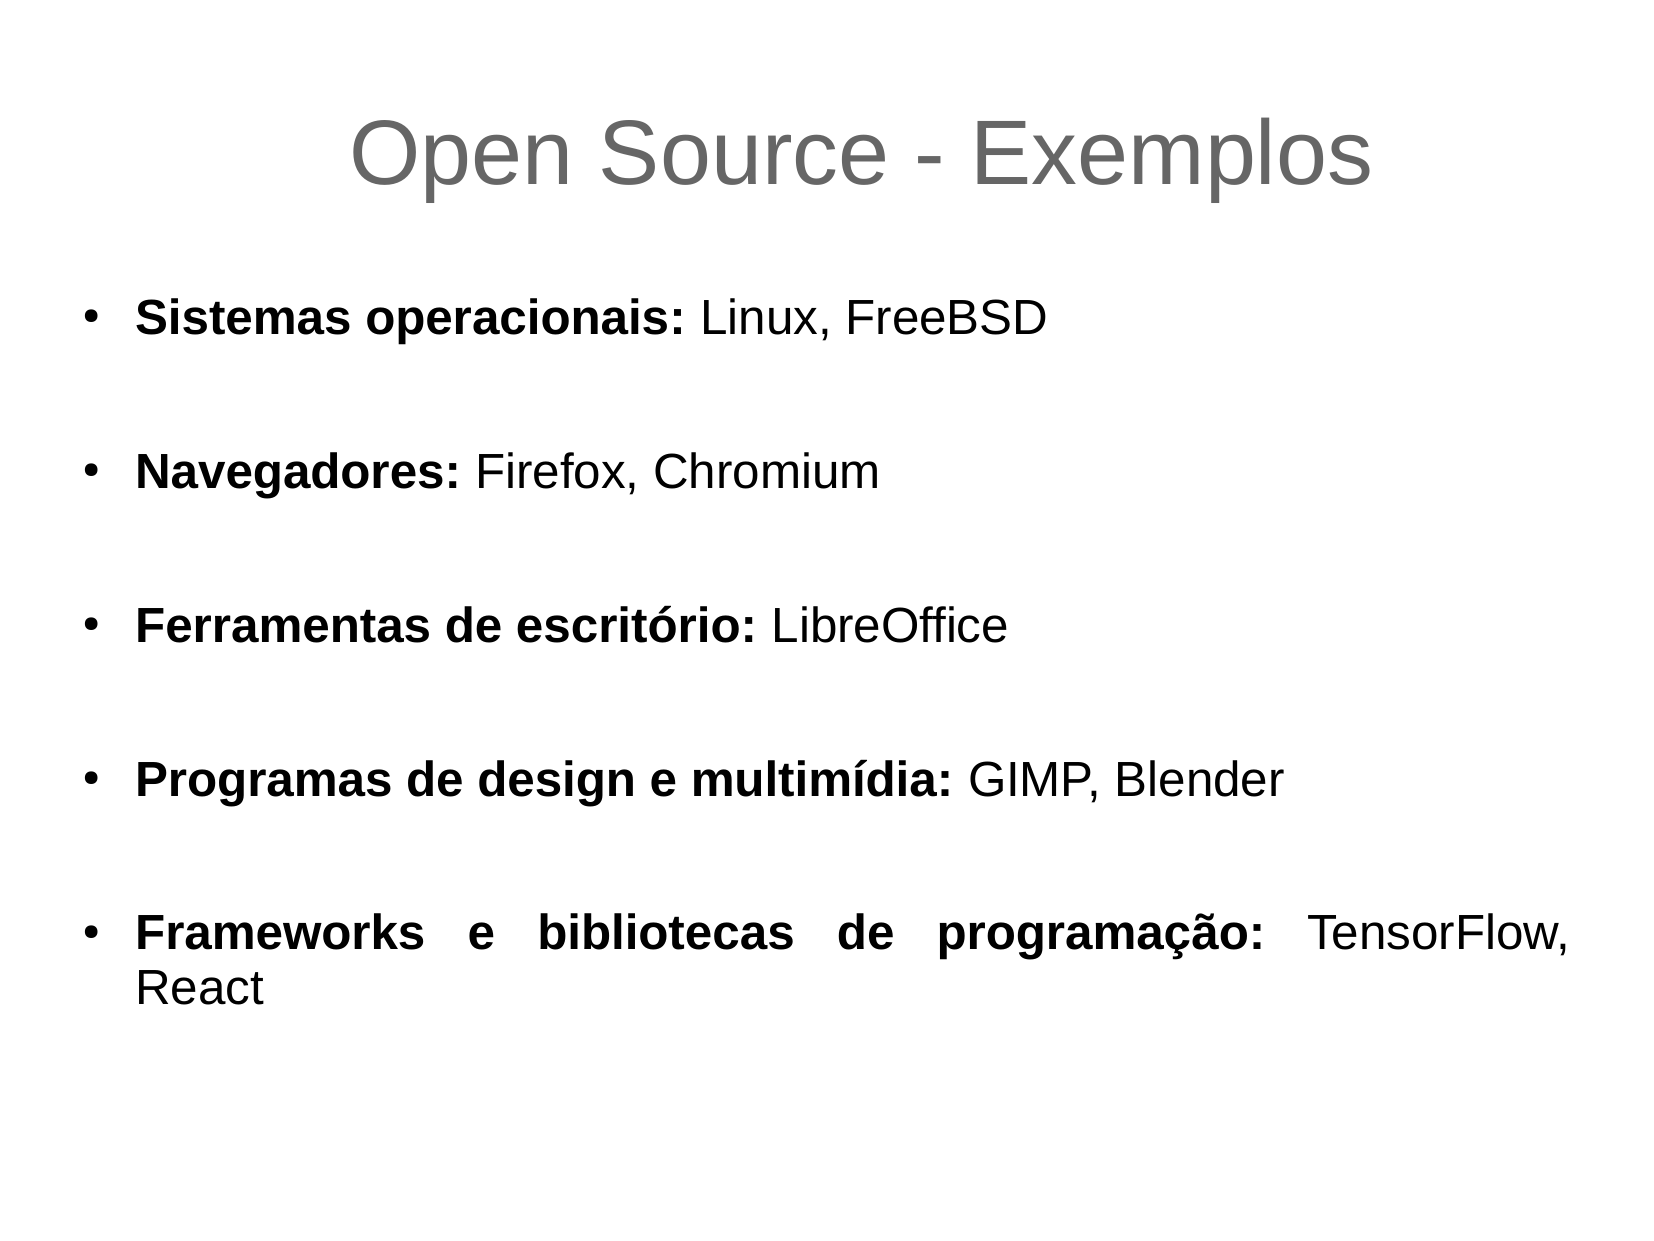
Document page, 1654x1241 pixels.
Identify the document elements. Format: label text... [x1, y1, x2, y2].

list Sistemas operacionais: Linux, FreeBSD Navegadores: Firefox, Chromium Ferramentas de escritório: LibreOffice Programas de design e multimídia: GIMP, Blender Frameworks e bibliotecas de programação: TensorFlow, React [82, 290, 1571, 1016]
title Open Source - Exemplos [82, 49, 1571, 257]
